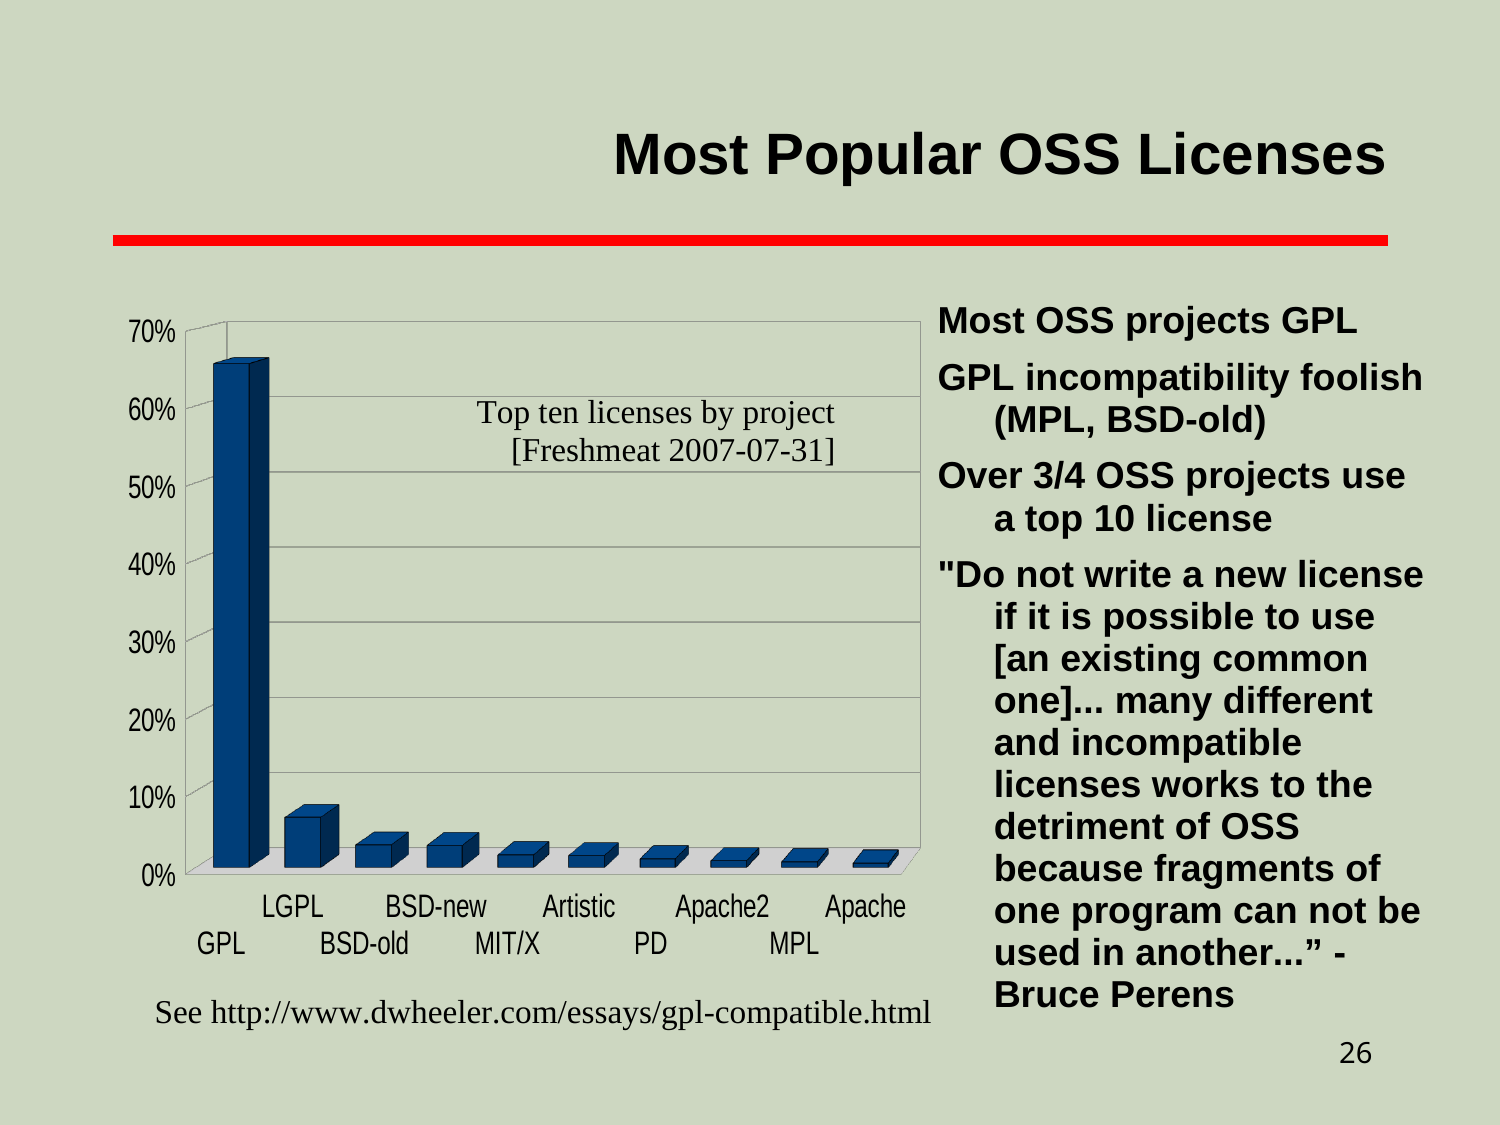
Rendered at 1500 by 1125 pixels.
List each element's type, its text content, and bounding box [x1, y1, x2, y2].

text_box Top ten licenses by project [Freshmeat 2007-07-31] [375, 375, 826, 488]
text_box See http://www.dwheeler.com/essays/gpl-compatible.html [150, 975, 938, 1051]
title Most Popular OSS Licenses [337, 85, 1388, 224]
list Most OSS projects GPL GPL incompatibility foolish (MPL, BSD-old) Over 3/4 OSS projects use a top 10 license "Do not write a new license if it is possible to use [an existing common one]... many different and incompatible licenses works to the detriment of OSS because fragments of one program can not be used in another...” - Bruce Perens [937, 299, 1426, 1084]
chart [111, 299, 937, 976]
